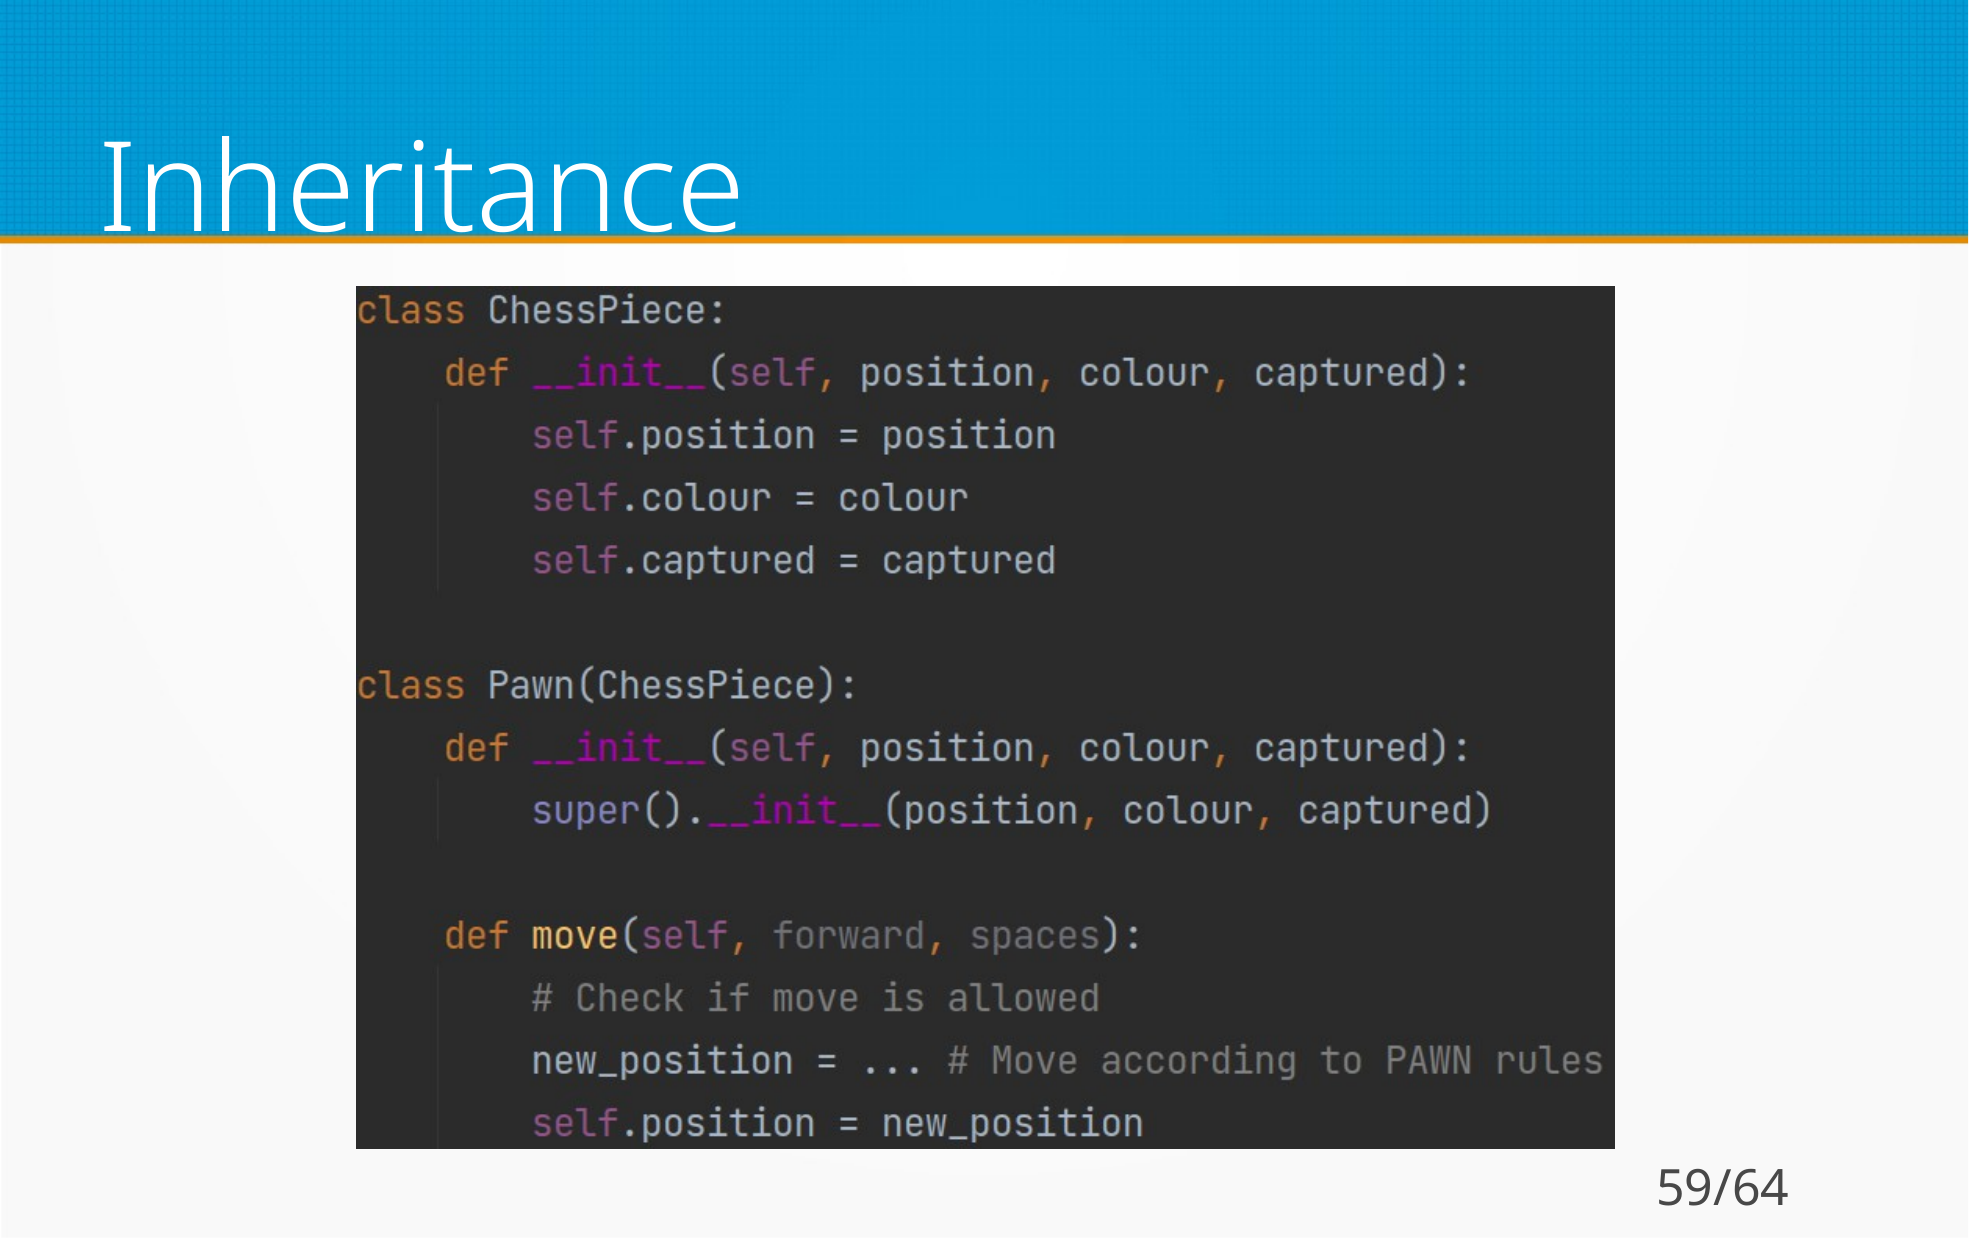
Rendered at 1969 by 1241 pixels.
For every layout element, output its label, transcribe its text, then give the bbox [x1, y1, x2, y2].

title Inheritance [98, 49, 1870, 257]
picture [0, 233, 1969, 1241]
